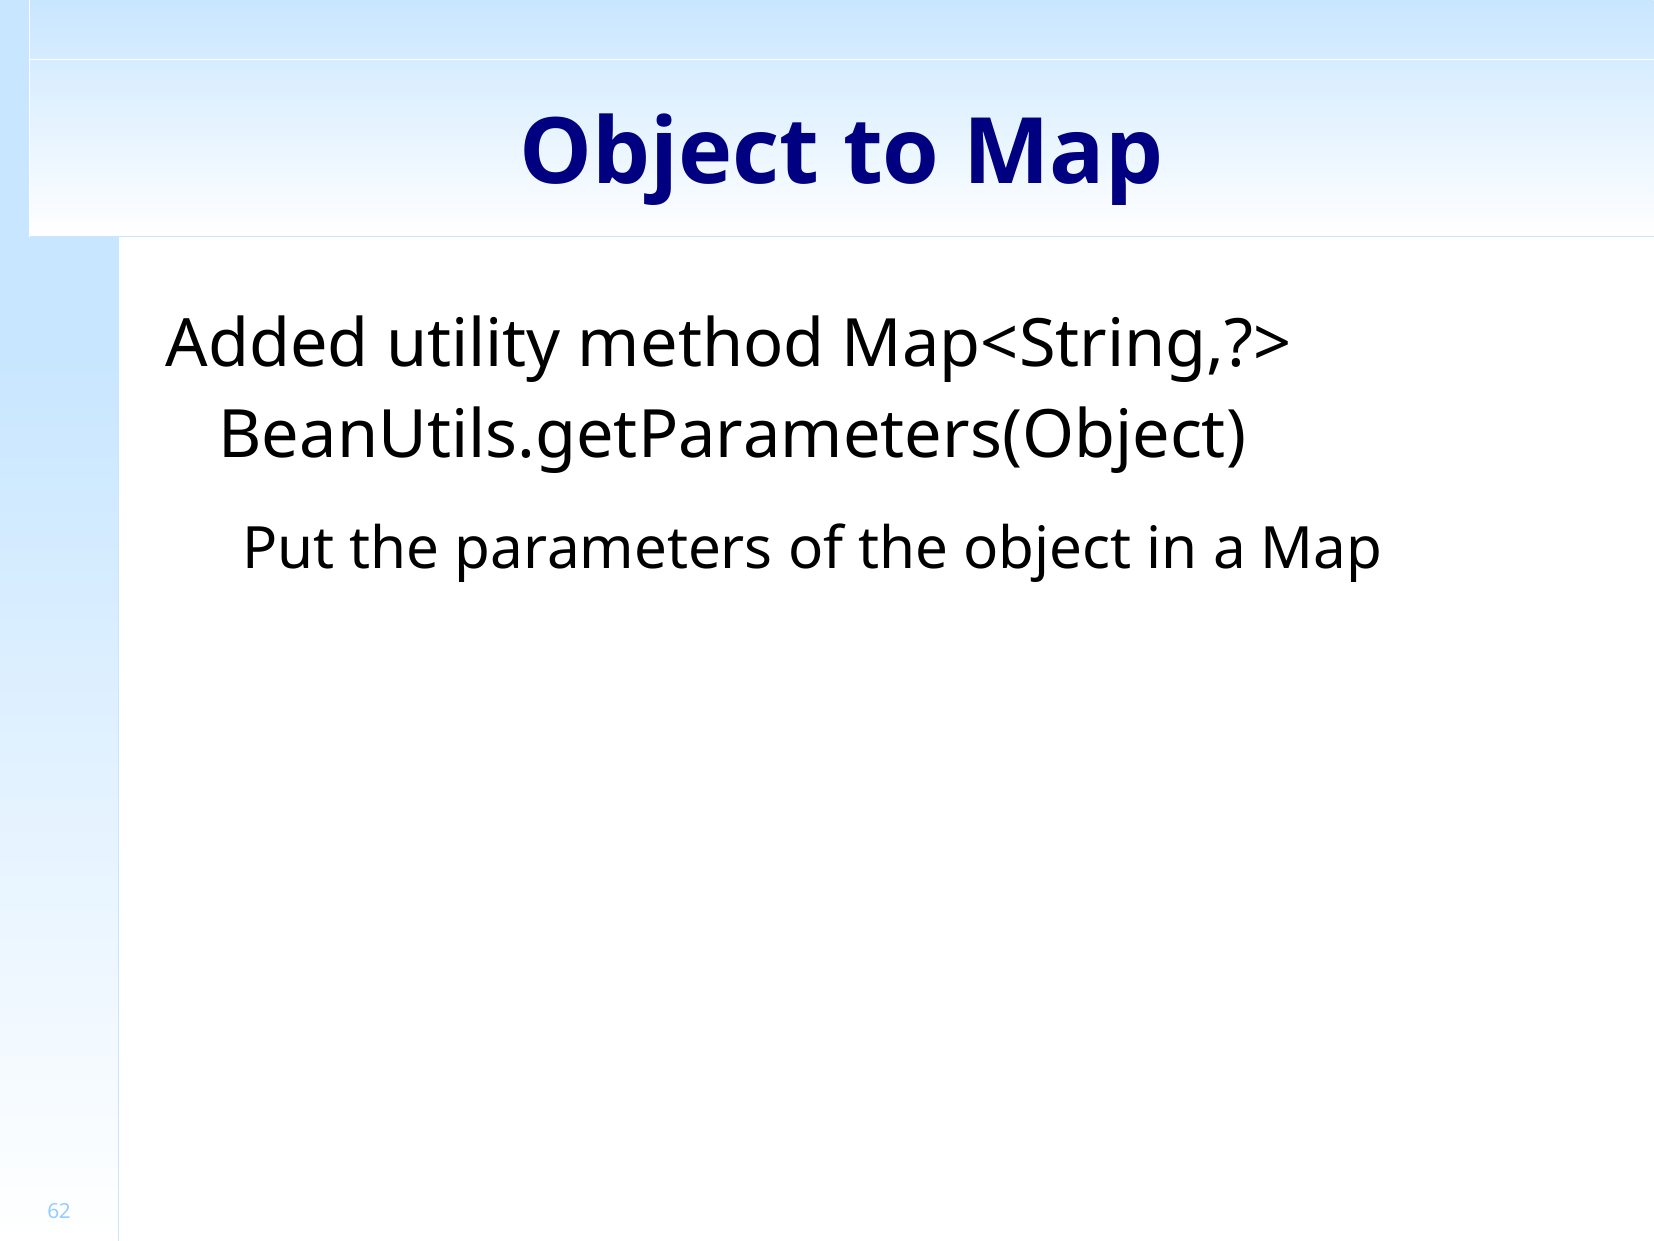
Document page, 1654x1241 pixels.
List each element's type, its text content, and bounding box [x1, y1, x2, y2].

title Object to Map [29, 59, 1654, 237]
list Added utility method Map<String,?> BeanUtils.getParameters(Object) Put the parameters of the object in a Map [147, 295, 1625, 1182]
